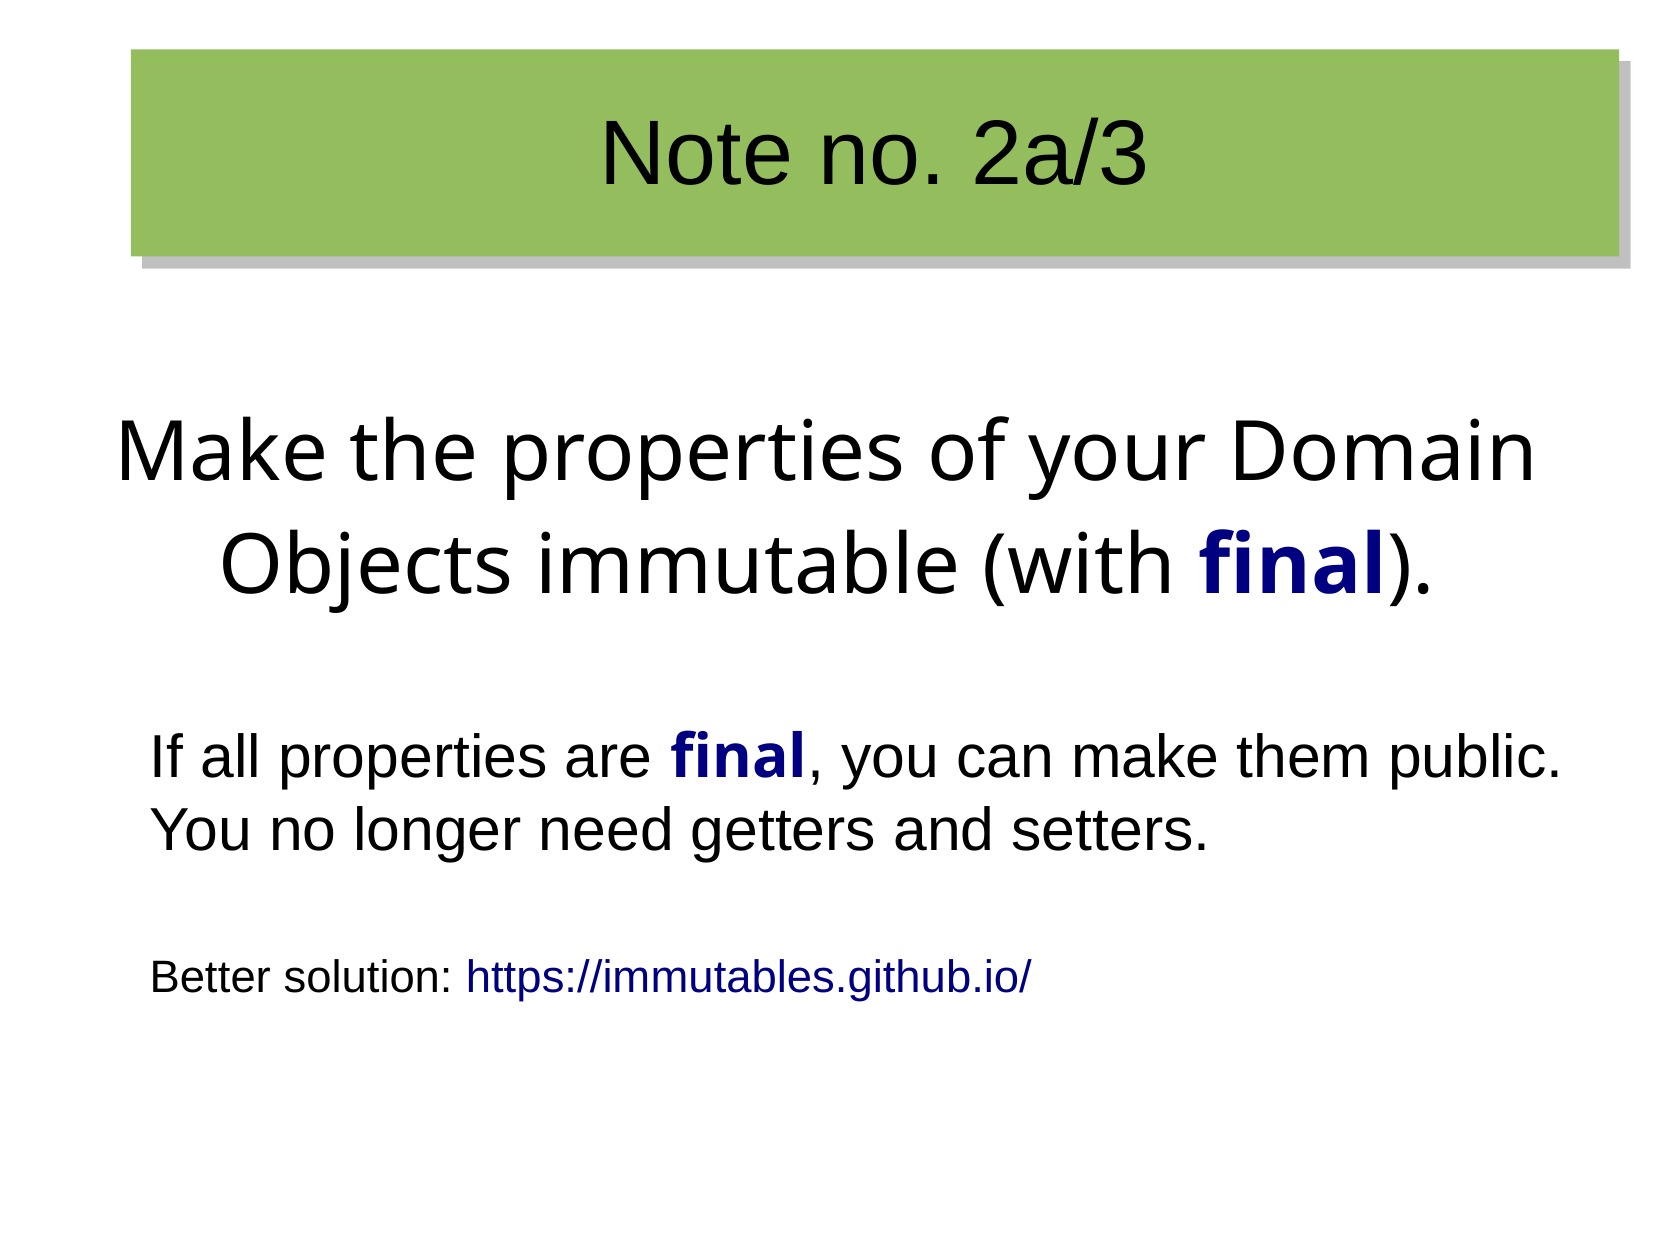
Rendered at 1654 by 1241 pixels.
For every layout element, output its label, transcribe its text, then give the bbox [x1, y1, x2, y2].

list Make the properties of your Domain Objects immutable (with final). If all properties are final, you can make them public. You no longer need getters and setters. Better solution: https://immutables.github.io/ [82, 296, 1571, 1016]
title Note no. 2a/3 [130, 49, 1620, 257]
